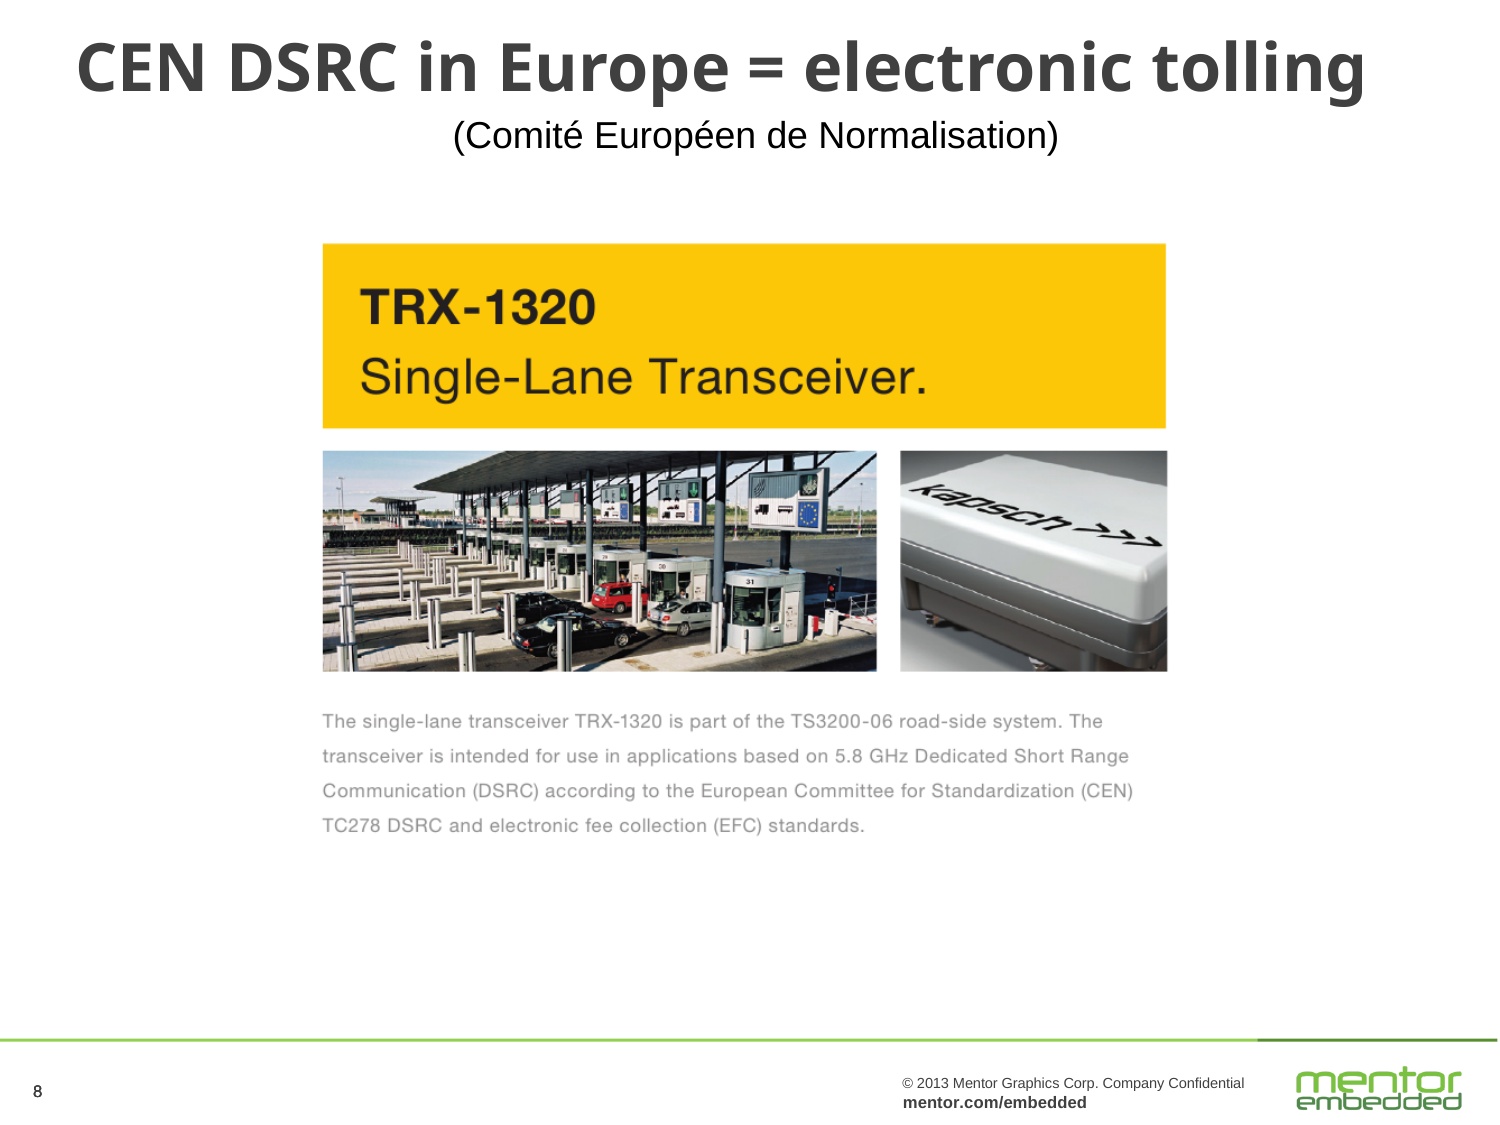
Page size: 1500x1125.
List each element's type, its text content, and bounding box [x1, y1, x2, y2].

picture [1292, 1062, 1464, 1114]
title CEN DSRC in Europe = electronic tolling [0, 0, 1500, 113]
text_box (Comité Européen de Normalisation) [438, 104, 1075, 162]
picture [315, 240, 1186, 841]
